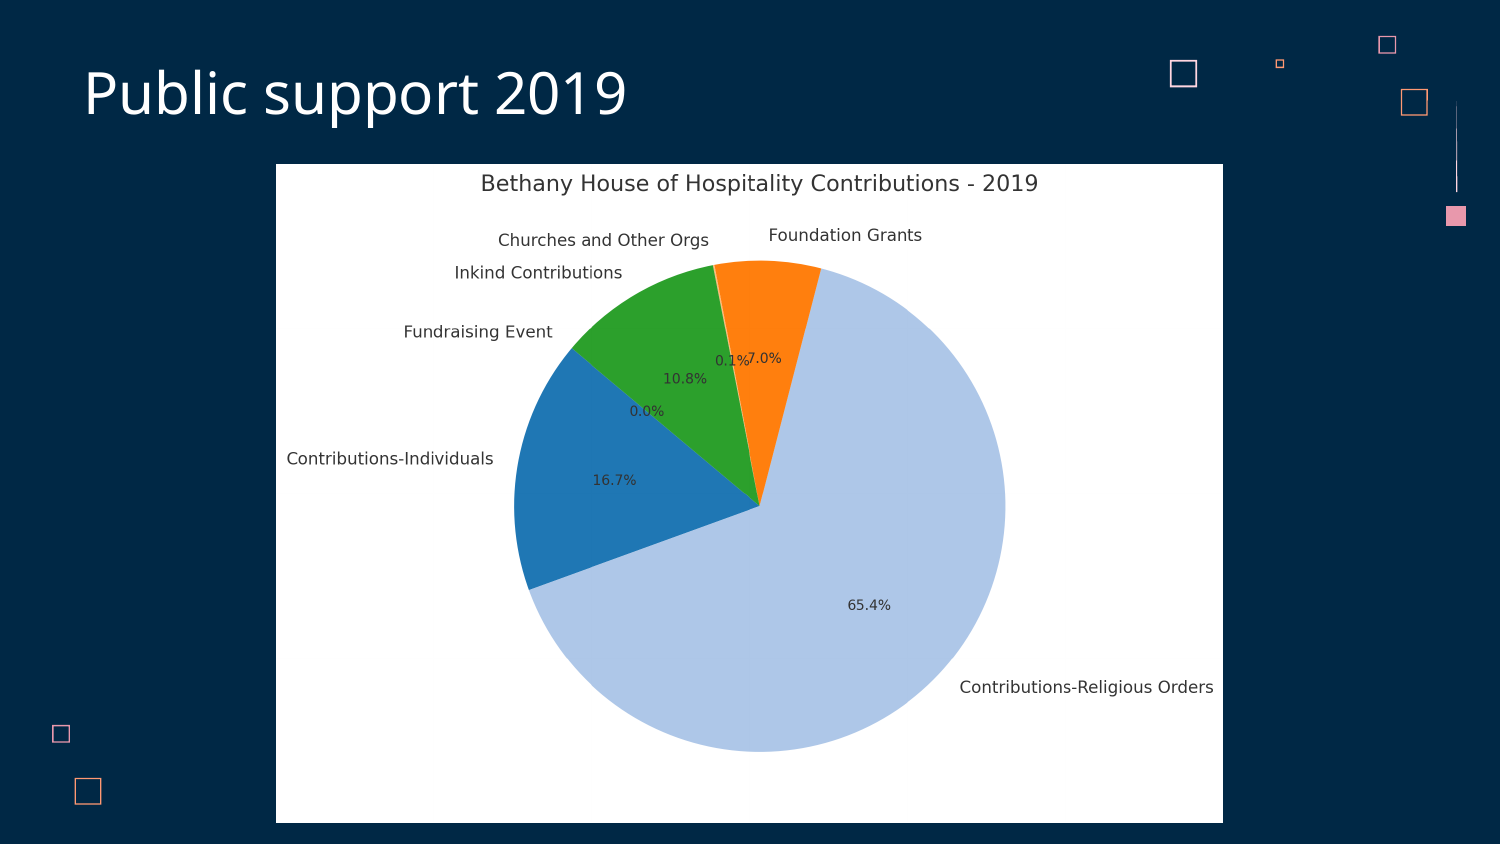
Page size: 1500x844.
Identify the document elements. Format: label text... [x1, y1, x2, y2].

title Public support 2019 [68, 41, 1333, 136]
picture [276, 164, 1223, 823]
